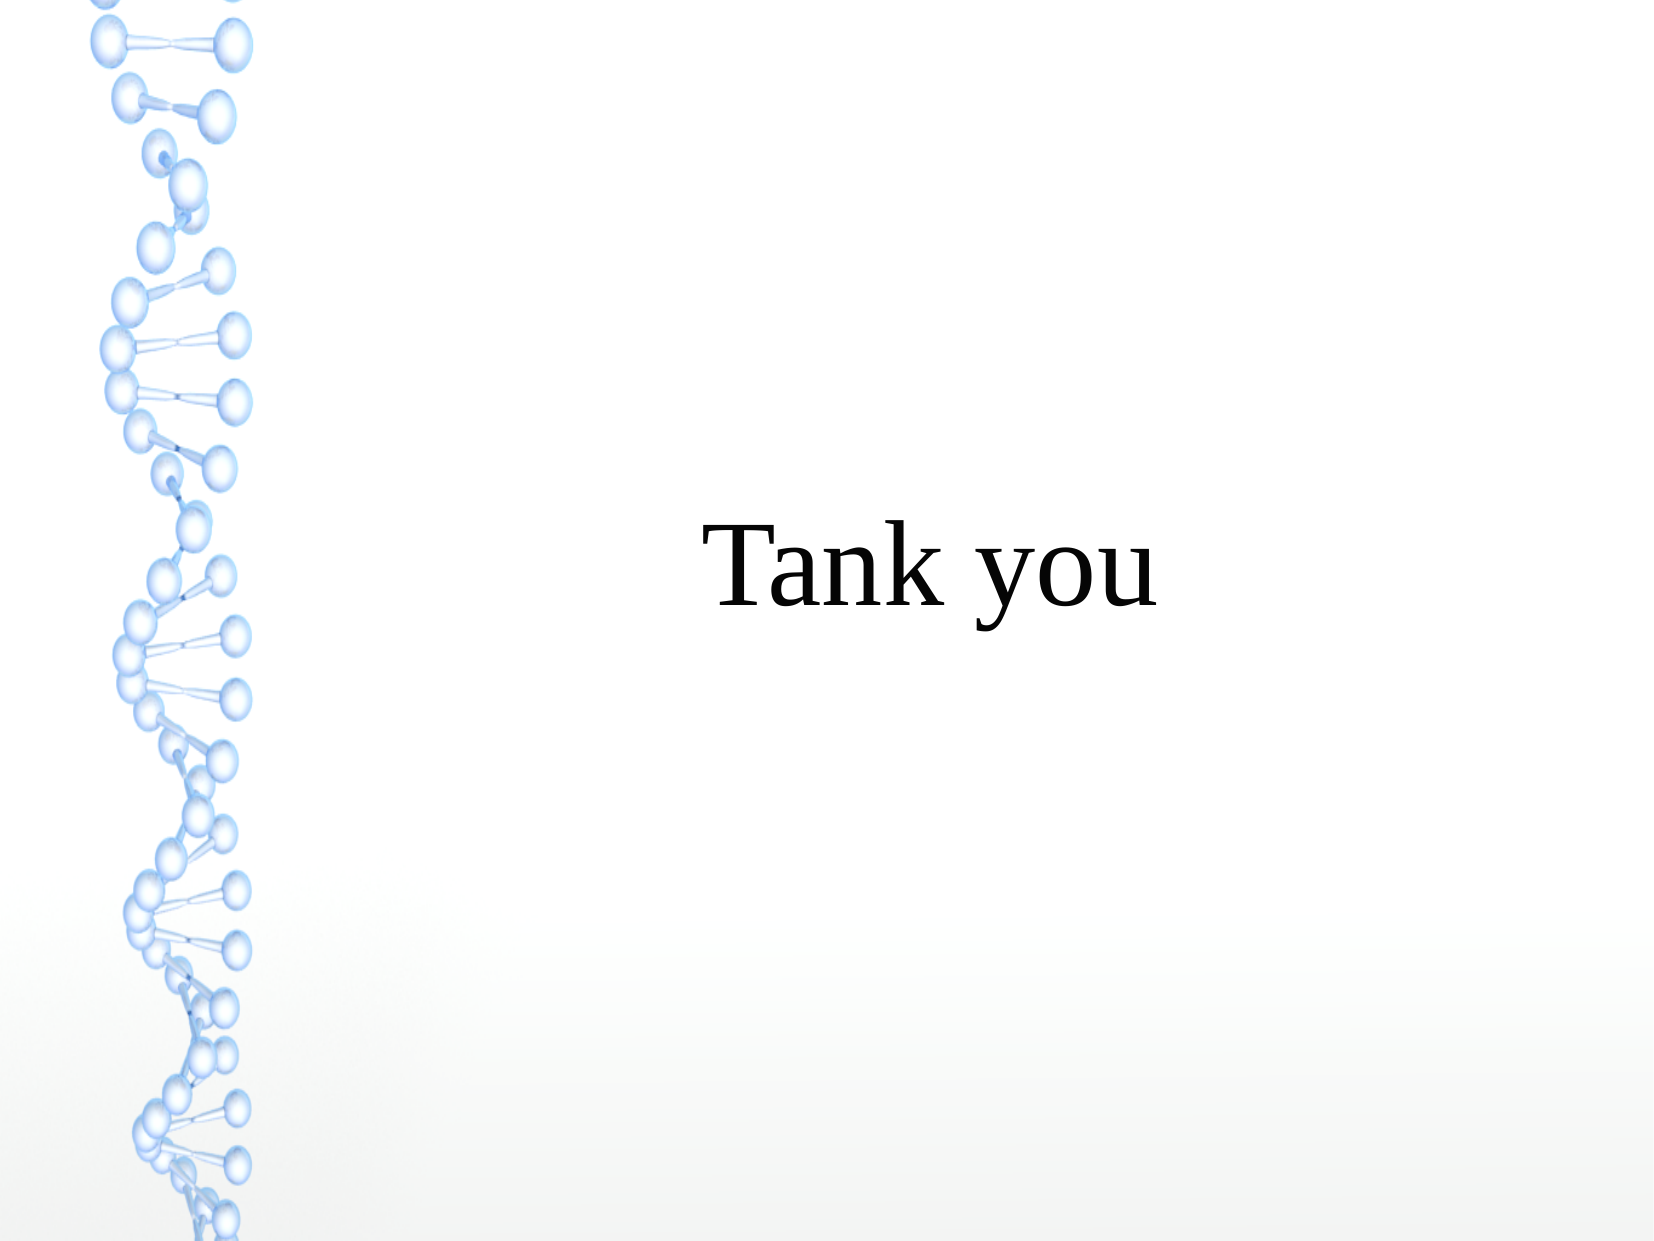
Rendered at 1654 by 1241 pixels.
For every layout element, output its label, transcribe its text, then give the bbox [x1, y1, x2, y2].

picture [0, 0, 1654, 1241]
title Tank you [265, 462, 1595, 667]
